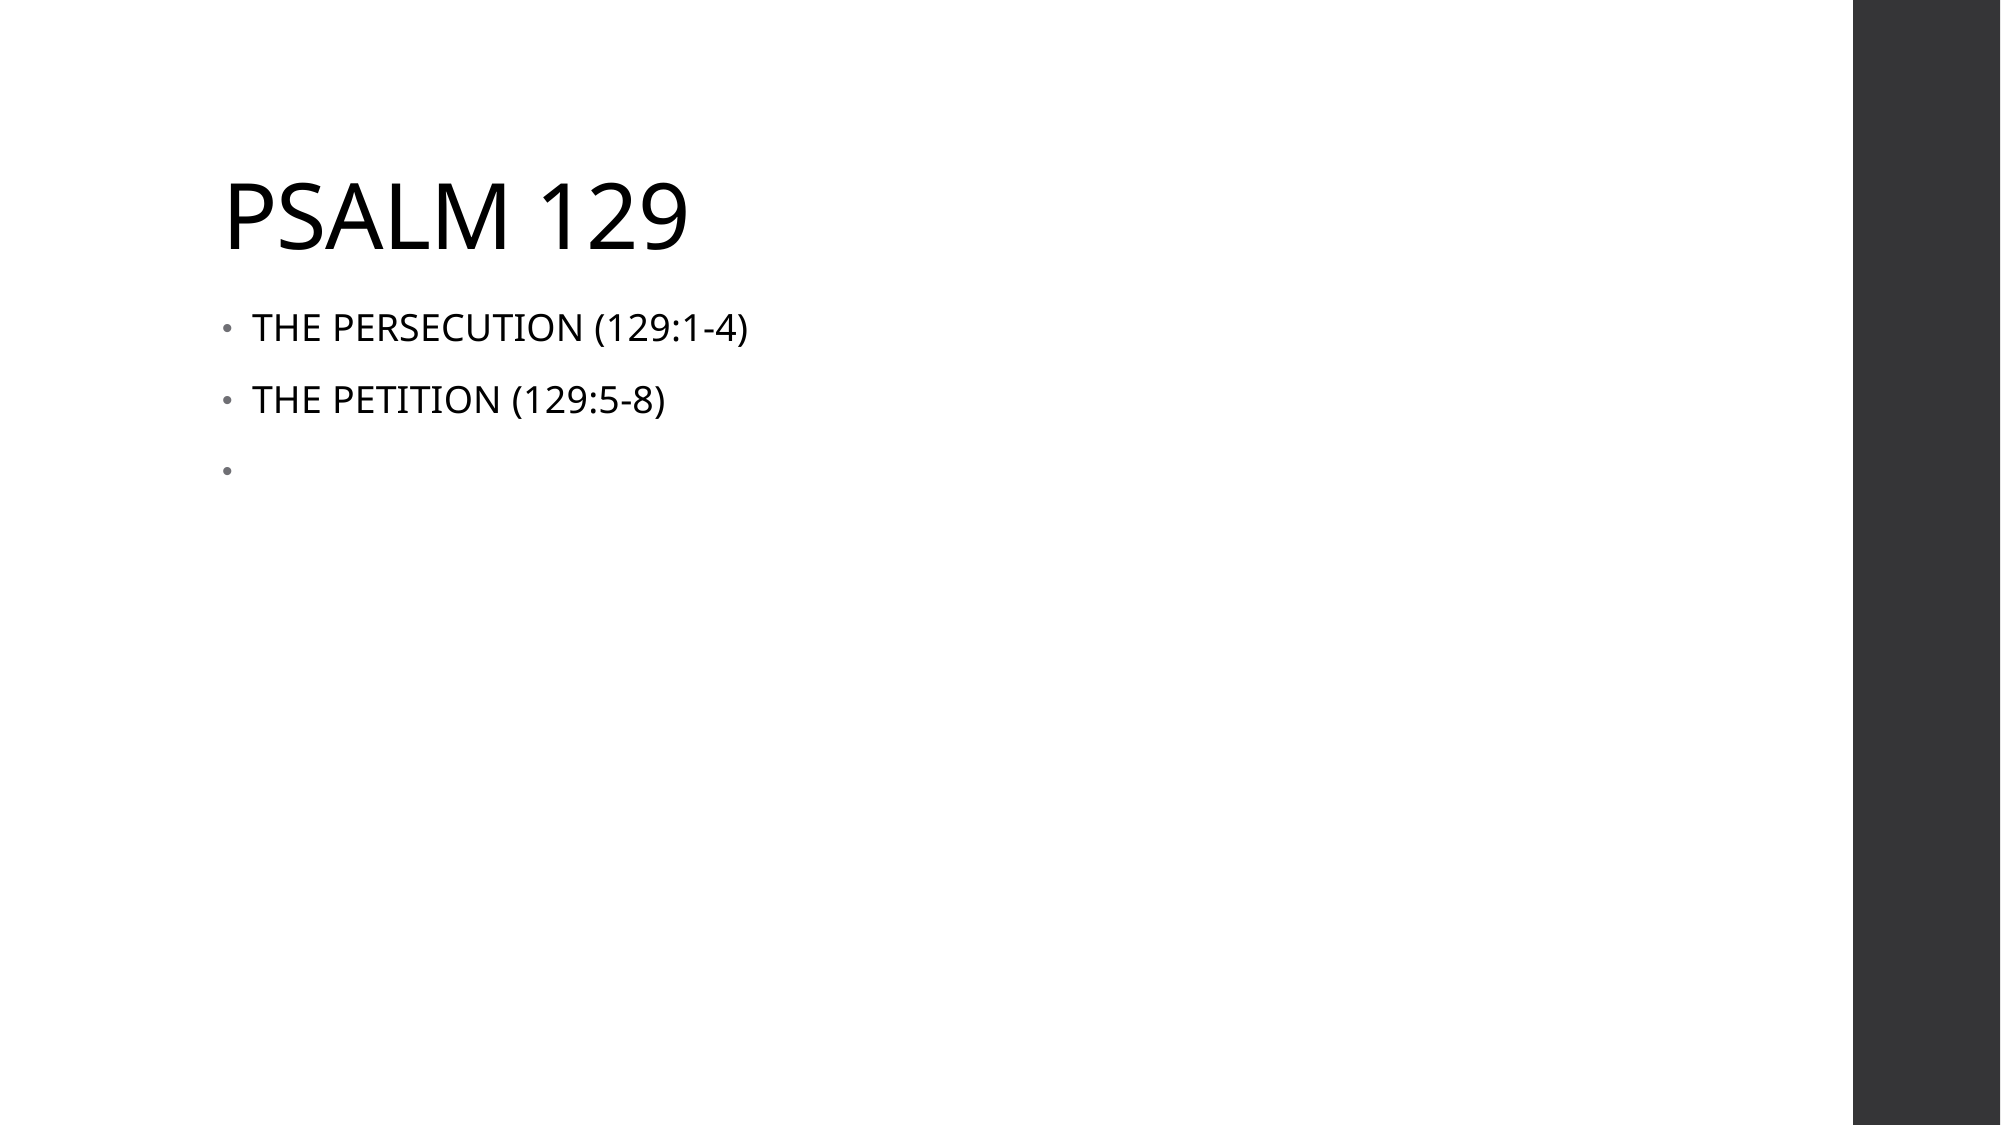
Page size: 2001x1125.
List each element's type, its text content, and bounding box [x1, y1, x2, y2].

title PSALM 129 [206, 60, 1797, 278]
list THE PERSECUTION (129:1-4) THE PETITION (129:5-8) [206, 299, 1617, 1014]
